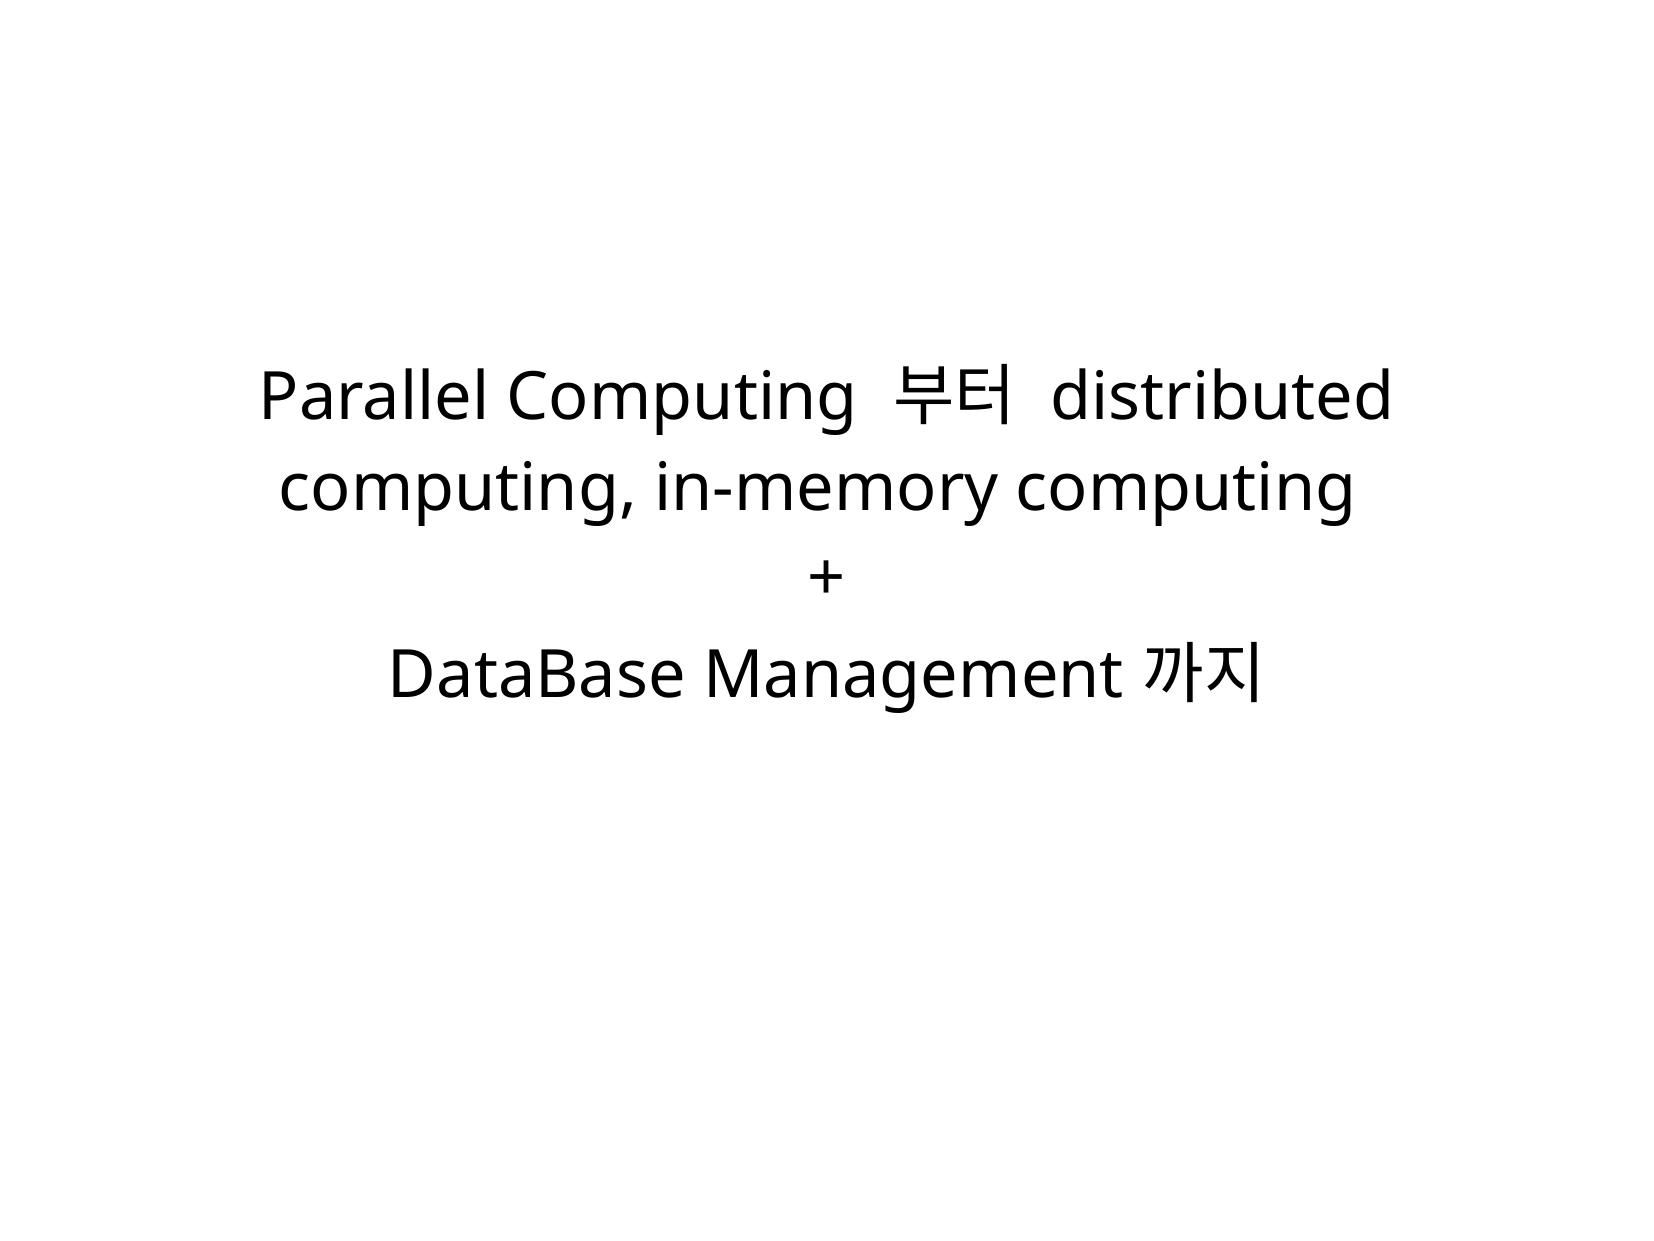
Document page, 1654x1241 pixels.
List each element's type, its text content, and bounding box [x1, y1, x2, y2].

text_box Parallel Computing 부터 distributed computing, in-memory computing + DataBase Management까지 [82, 49, 1571, 1010]
